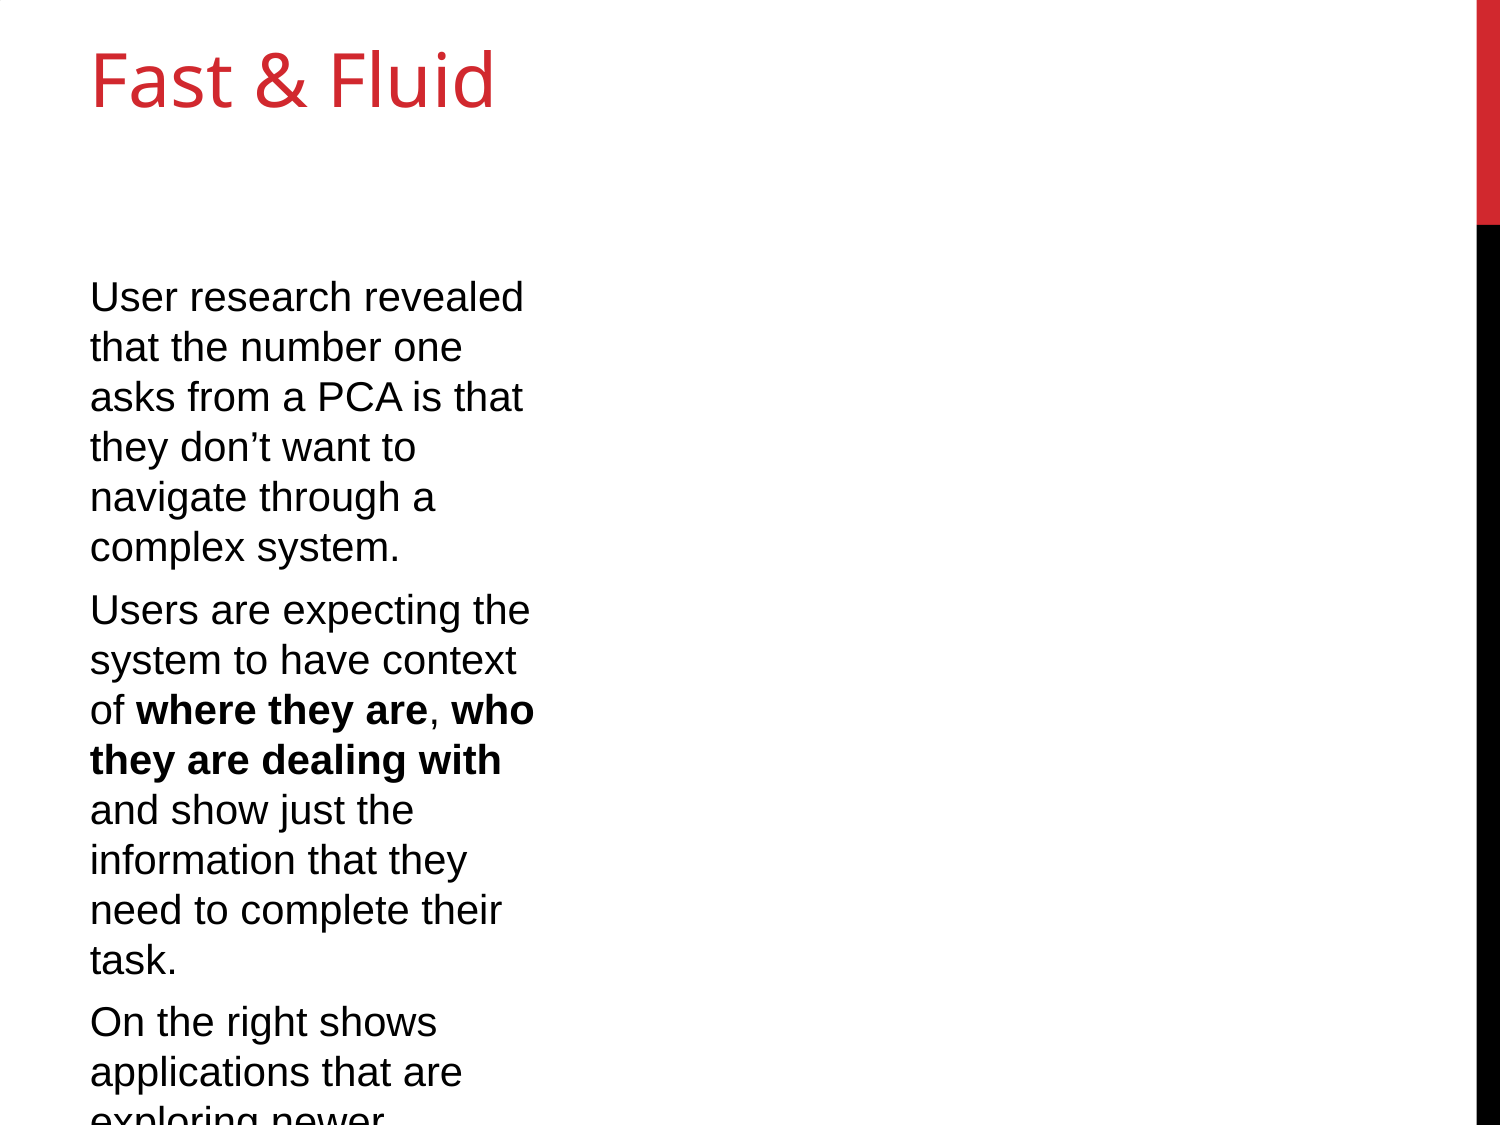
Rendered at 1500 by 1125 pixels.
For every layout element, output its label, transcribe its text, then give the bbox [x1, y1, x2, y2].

title Fast & Fluid [75, 25, 1025, 250]
list User research revealed that the number one asks from a PCA is that they don’t want to navigate through a complex system. Users are expecting the system to have context of where they are, who they are dealing with and show just the information that they need to complete their task. On the right shows applications that are exploring newer paradigms using gestures, flat design and audio that make applications unique. [75, 262, 569, 998]
